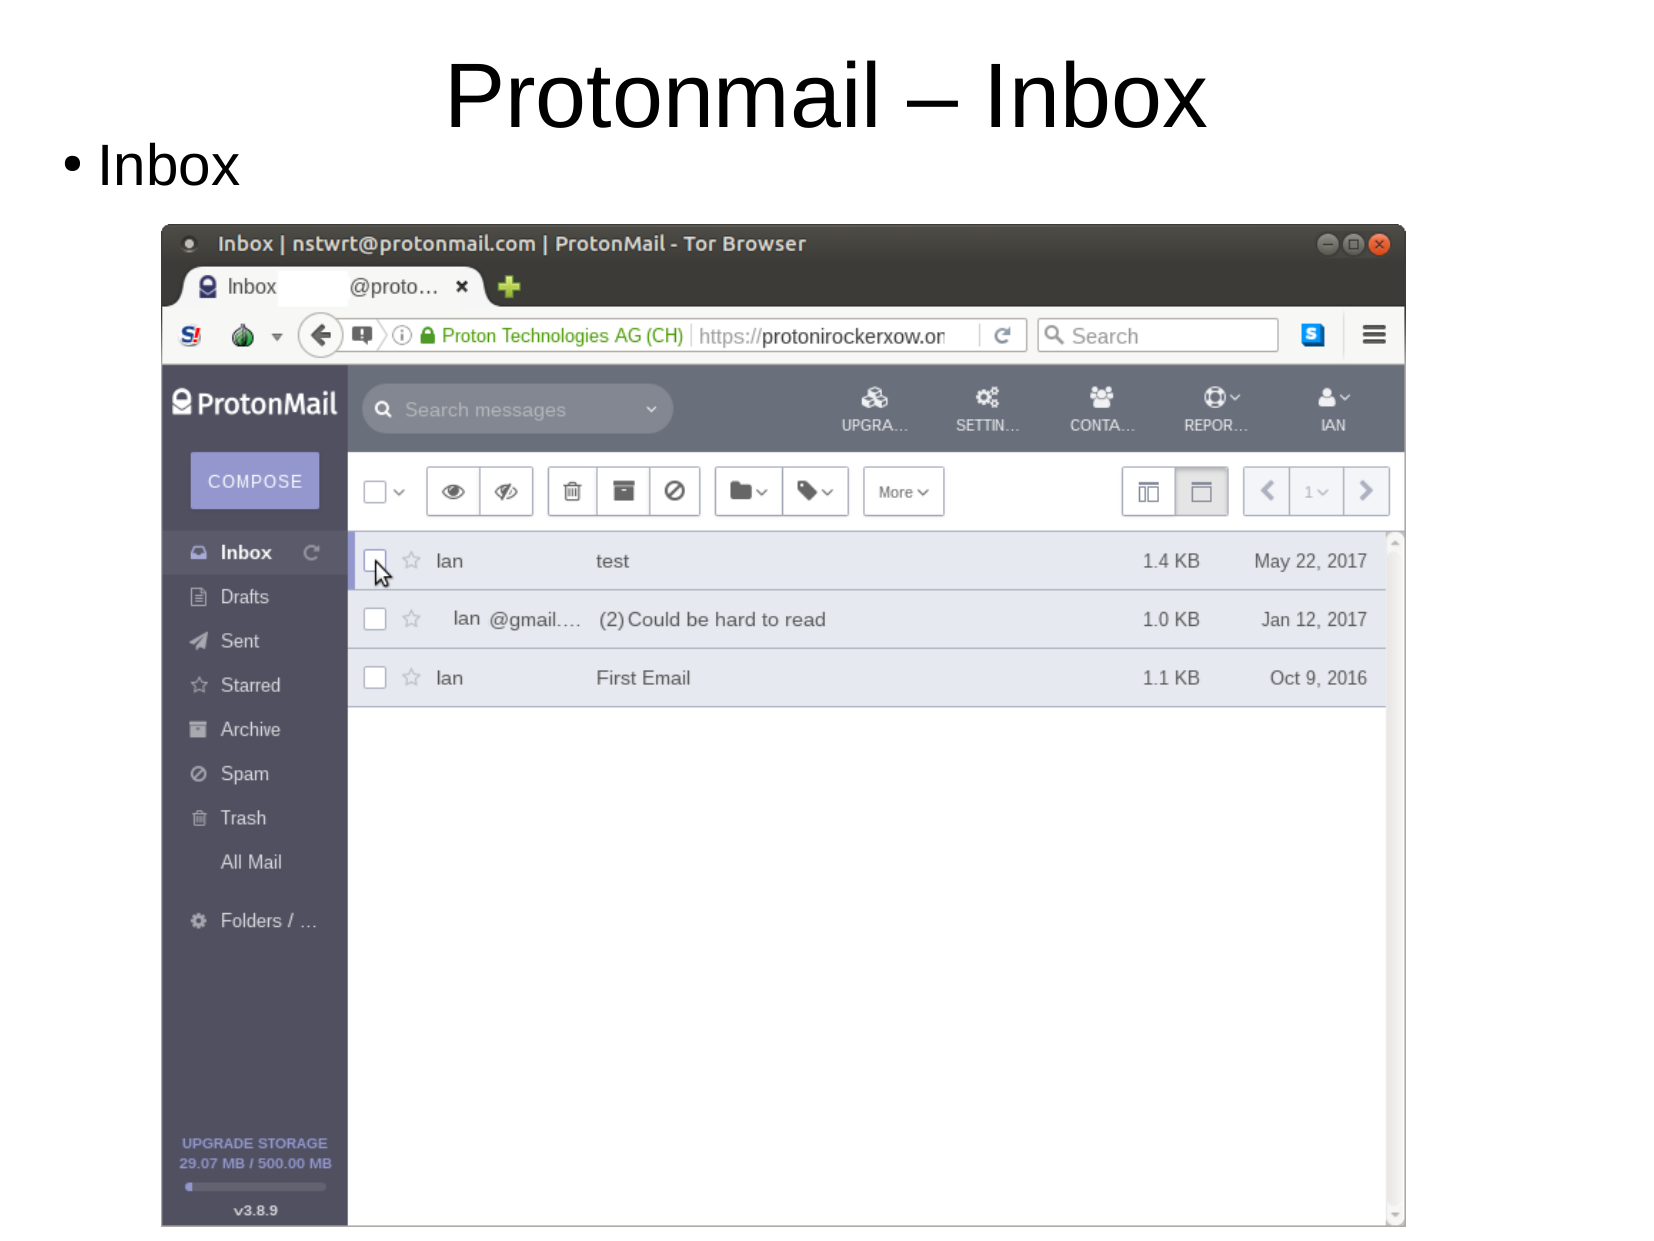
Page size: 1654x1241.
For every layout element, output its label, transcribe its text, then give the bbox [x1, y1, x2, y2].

title Protonmail – Inbox [82, 44, 1571, 135]
picture [161, 224, 1406, 1227]
text_box Inbox [47, 135, 1595, 195]
